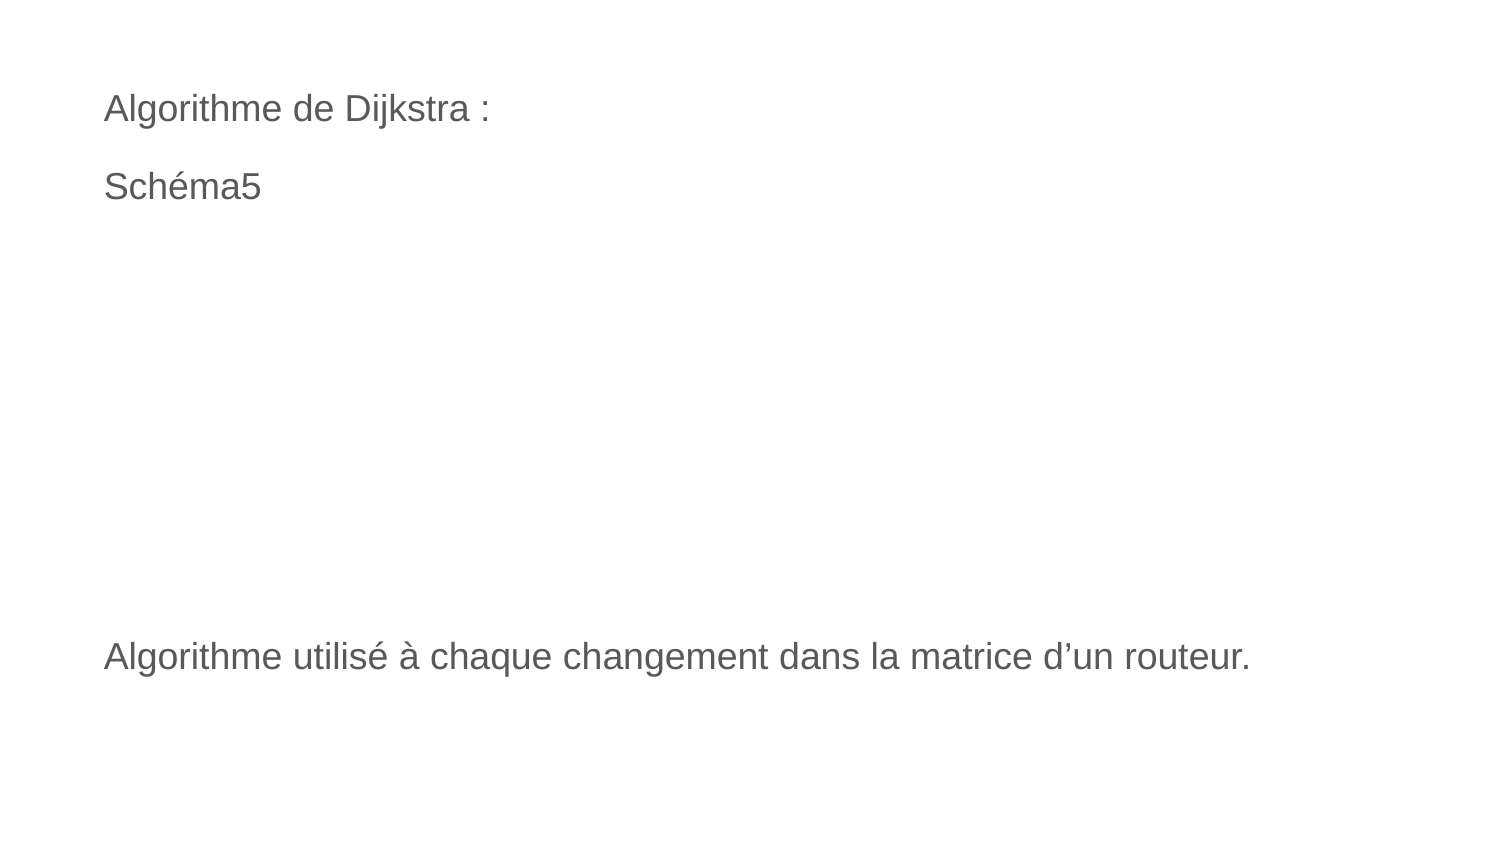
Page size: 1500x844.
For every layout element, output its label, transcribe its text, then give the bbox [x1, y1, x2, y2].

list Algorithme de Dijkstra : Schéma5 Algorithme utilisé à chaque changement dans la matrice d’un routeur. [51, 68, 1449, 750]
